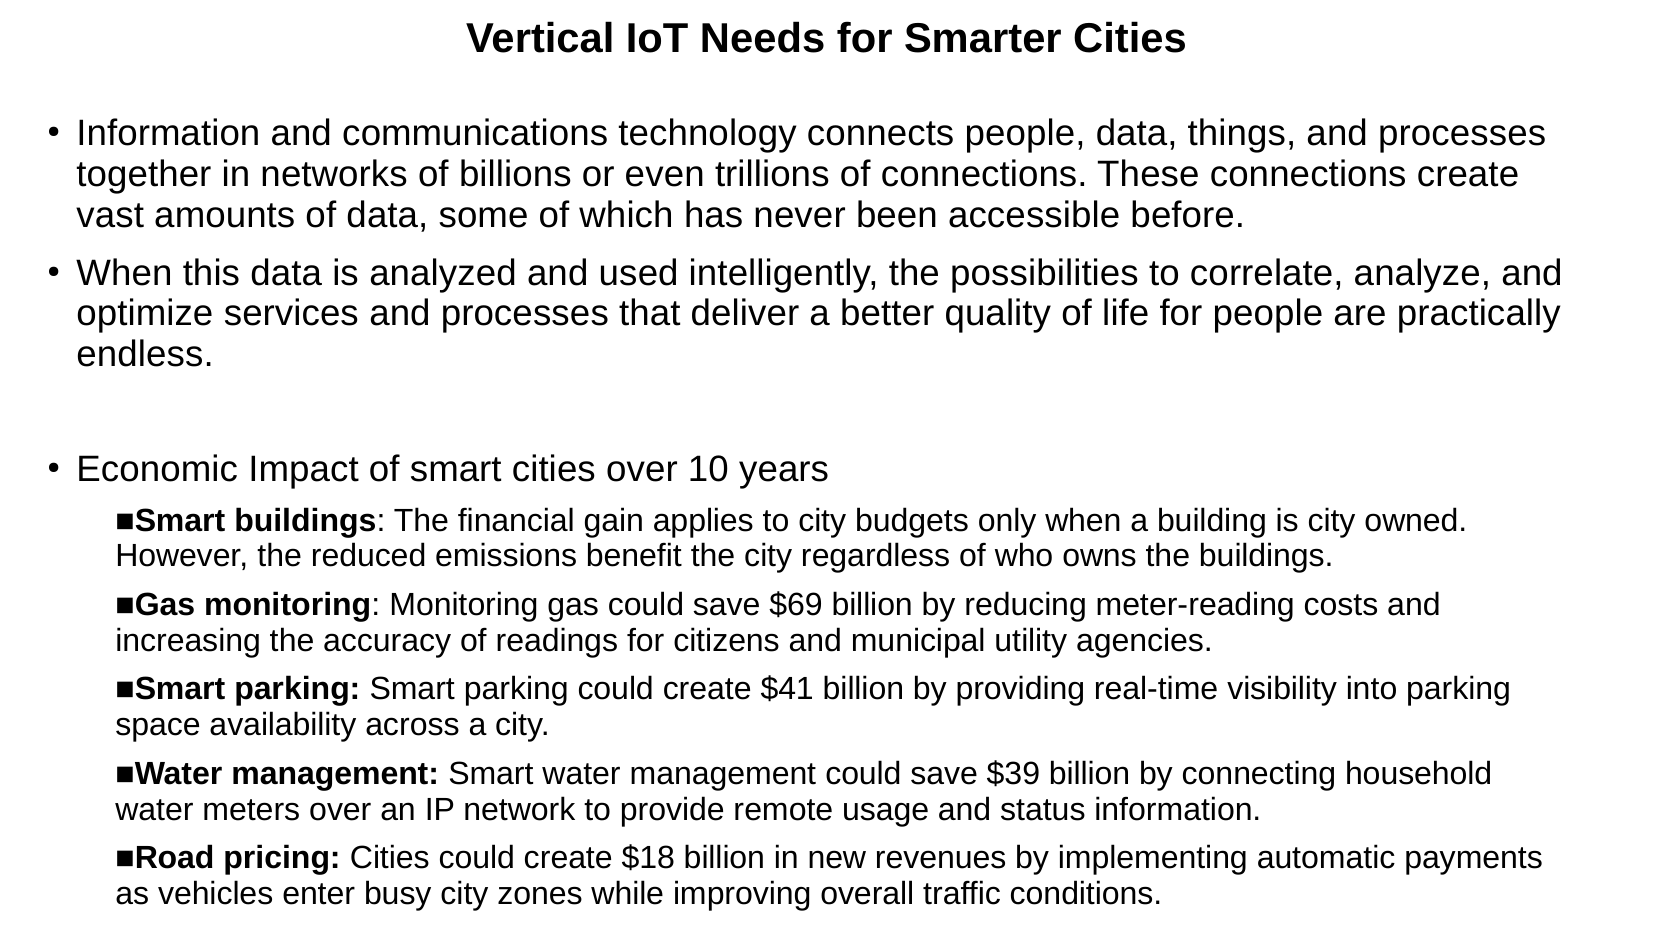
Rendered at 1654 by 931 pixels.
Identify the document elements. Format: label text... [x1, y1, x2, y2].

list Information and communications technology connects people, data, things, and processes together in networks of billions or even trillions of connections. These connections create vast amounts of data, some of which has never been accessible before. When this data is analyzed and used intelligently, the possibilities to correlate, analyze, and optimize services and processes that deliver a better quality of life for people are practically endless. Economic Impact of smart cities over 10 years ■Smart buildings: The financial gain applies to city budgets only when a building is city owned. However, the reduced emissions benefit the city regardless of who owns the buildings. ■Gas monitoring: Monitoring gas could save $69 billion by reducing meter-reading costs and increasing the accuracy of readings for citizens and municipal utility agencies. ■Smart parking: Smart parking could create $41 billion by providing real-time visibility into parking space availability across a city. ■Water management: Smart water management could save $39 billion by connecting household water meters over an IP network to provide remote usage and status information. ■Road pricing: Cities could create $18 billion in new revenues by implementing automatic payments as vehicles enter busy city zones while improving overall traffic conditions. [37, 112, 1571, 931]
title Vertical IoT Needs for Smarter Cities [82, 0, 1571, 112]
